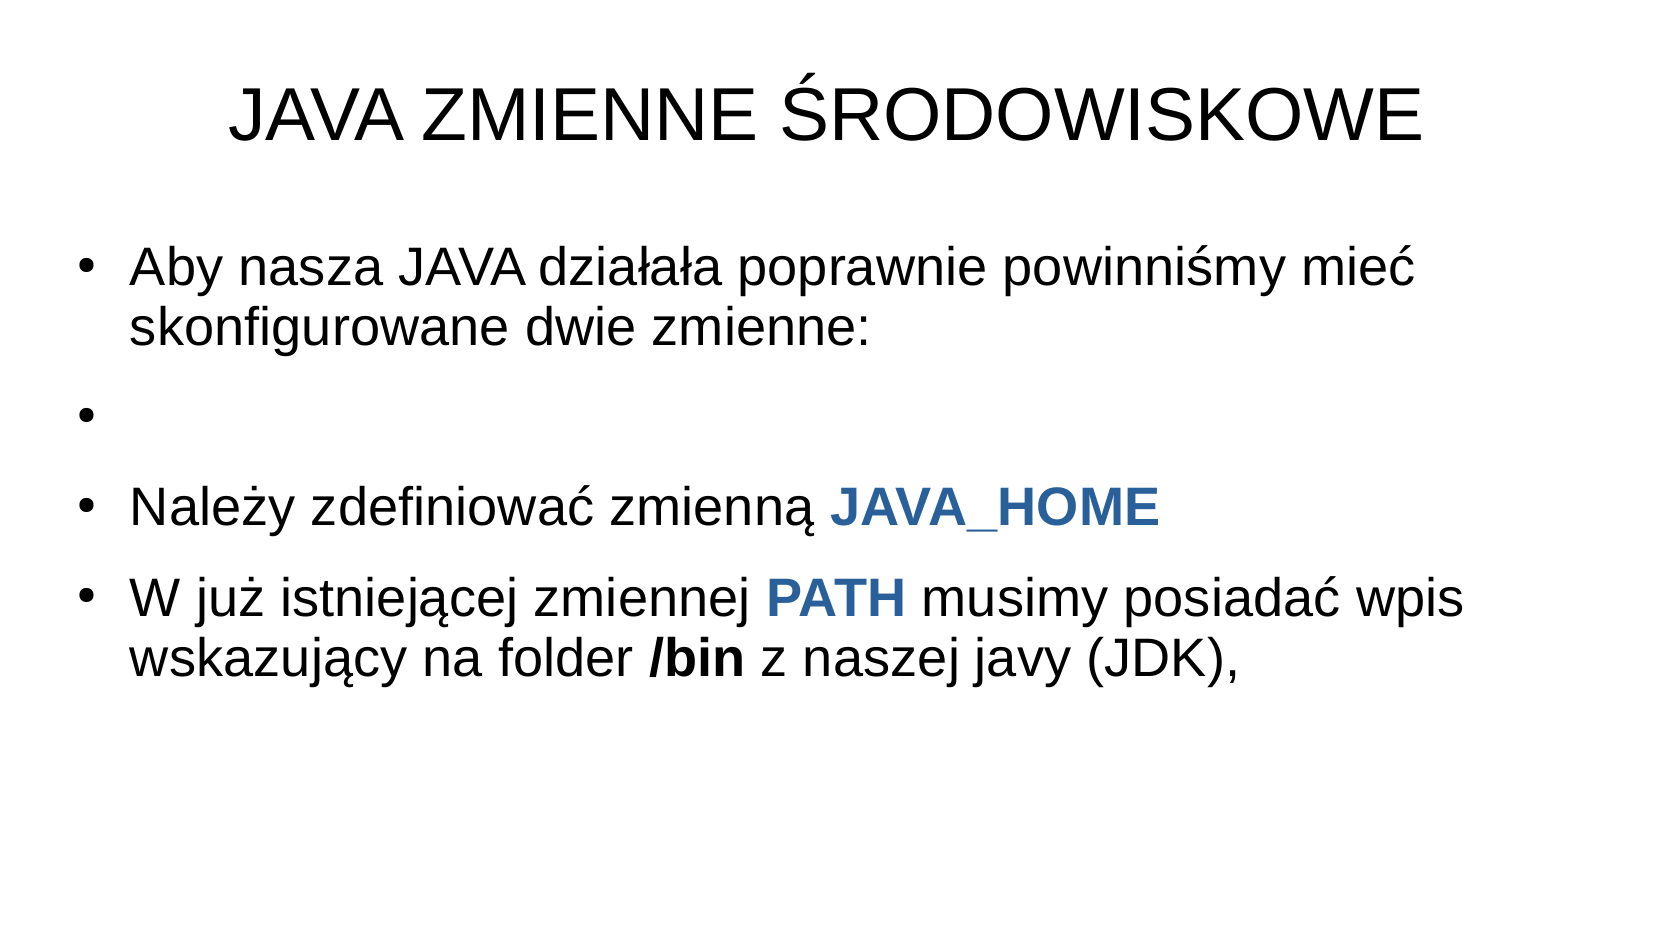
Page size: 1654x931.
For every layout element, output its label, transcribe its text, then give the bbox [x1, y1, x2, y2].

title JAVA ZMIENNE ŚRODOWISKOWE [29, 30, 1625, 199]
list Aby nasza JAVA działała poprawnie powinniśmy mieć skonfigurowane dwie zmienne: Należy zdefiniować zmienną JAVA_HOME W już istniejącej zmiennej PATH musimy posiadać wpis wskazujący na folder /bin z naszej javy (JDK), [59, 236, 1548, 776]
